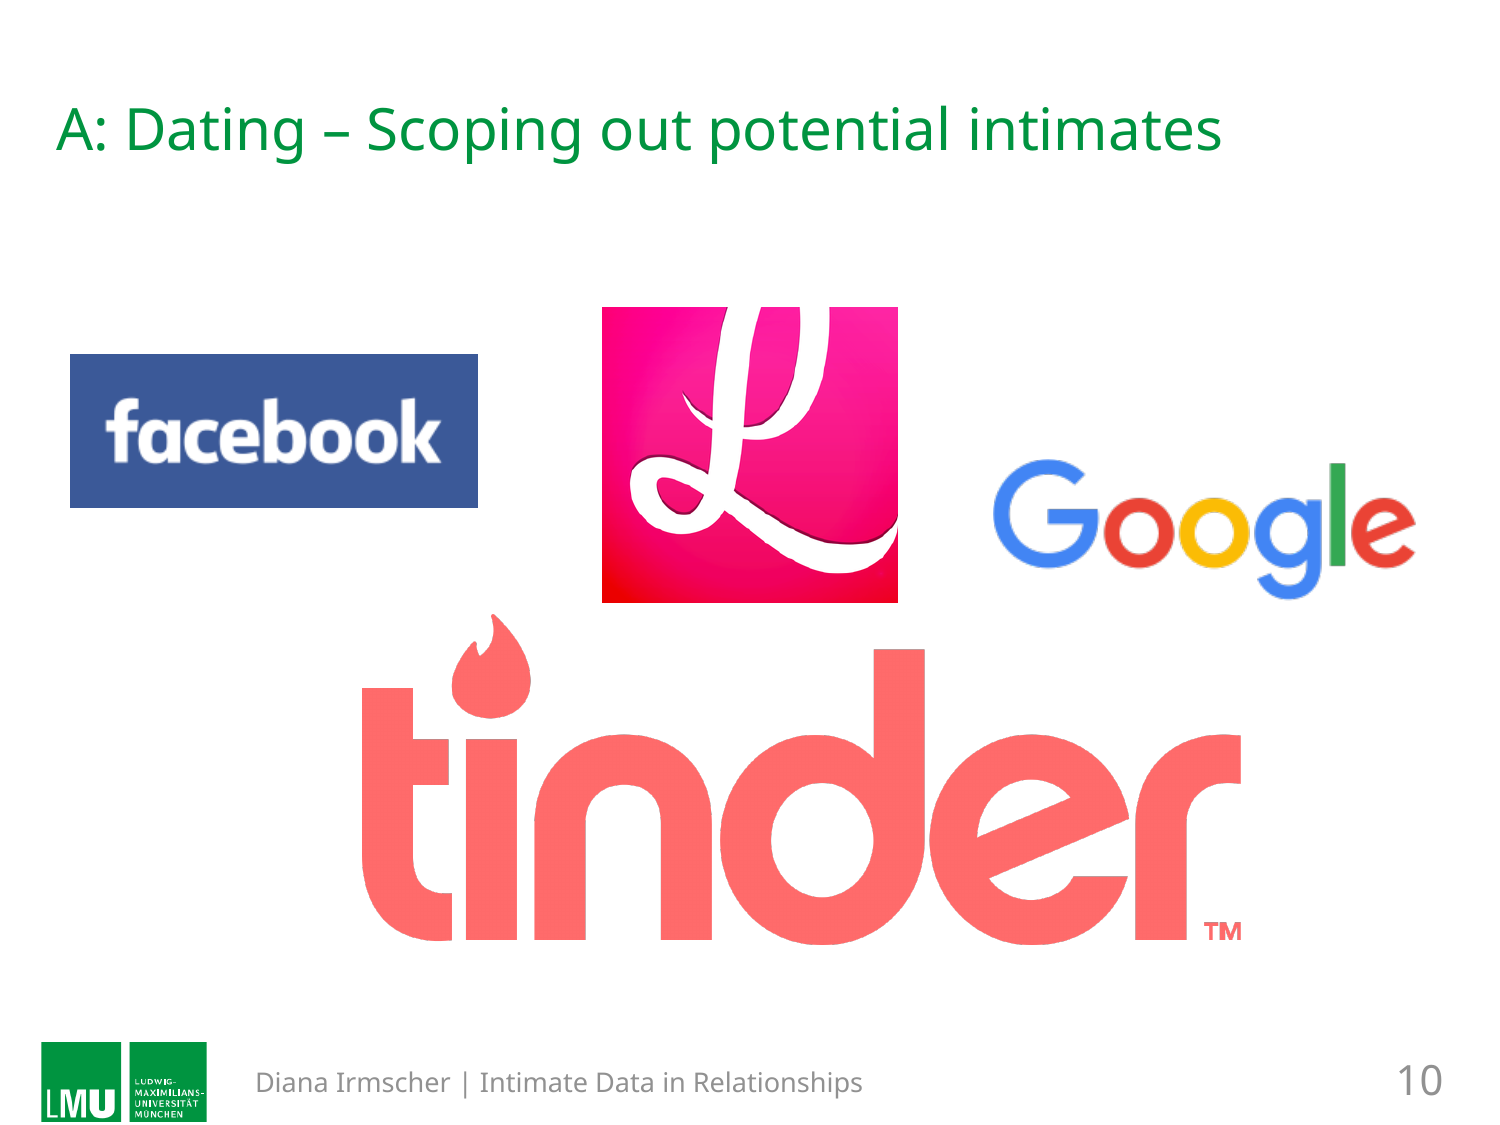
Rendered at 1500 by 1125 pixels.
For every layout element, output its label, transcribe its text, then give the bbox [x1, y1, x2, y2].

footer Diana Irmscher | Intimate Data in Relationships [240, 1046, 963, 1117]
slide_number <Foliennummer> [1014, 1046, 1459, 1117]
title A: Dating – Scoping out potential intimates [41, 37, 1459, 217]
picture [70, 354, 478, 508]
picture [993, 459, 1419, 604]
picture [602, 307, 898, 603]
picture [362, 614, 1241, 945]
